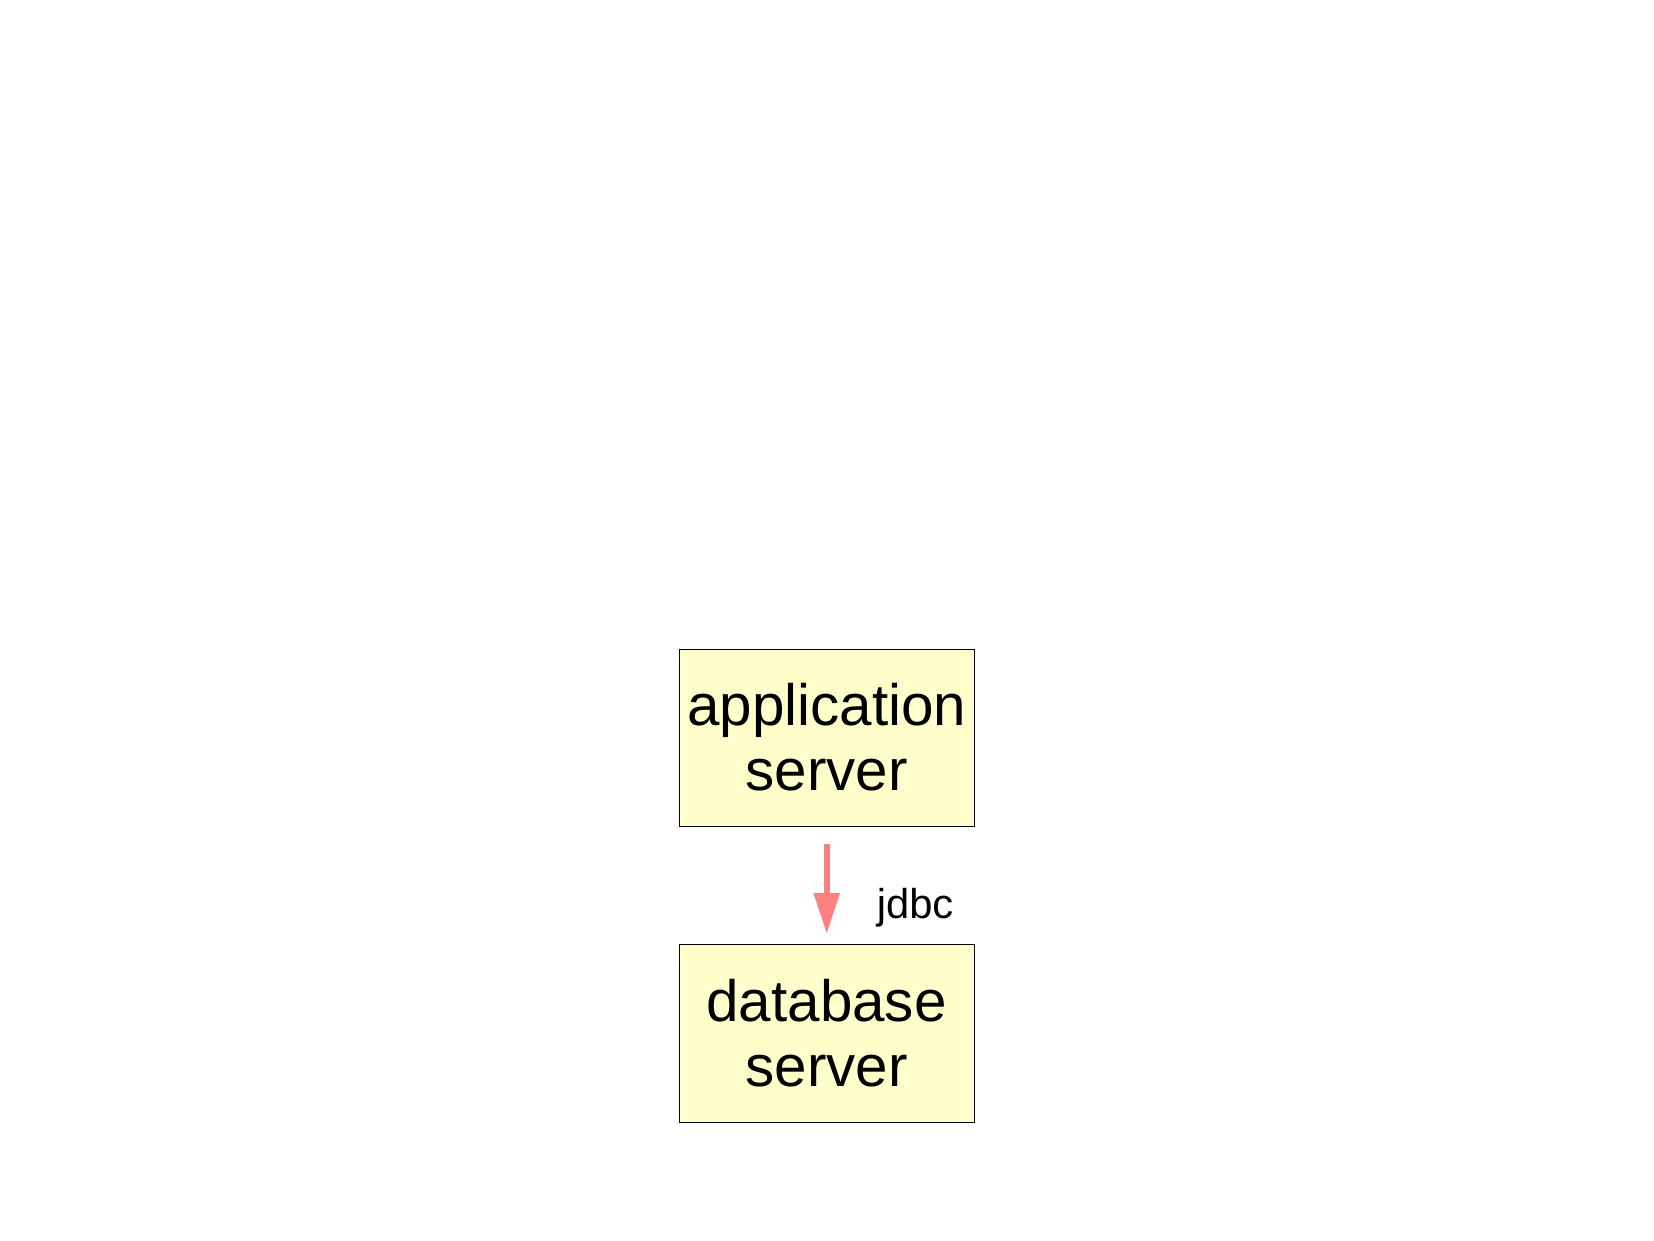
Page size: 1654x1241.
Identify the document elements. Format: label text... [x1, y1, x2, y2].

text_box application server [679, 649, 975, 827]
text_box jdbc [856, 874, 975, 934]
text_box database server [679, 944, 975, 1123]
